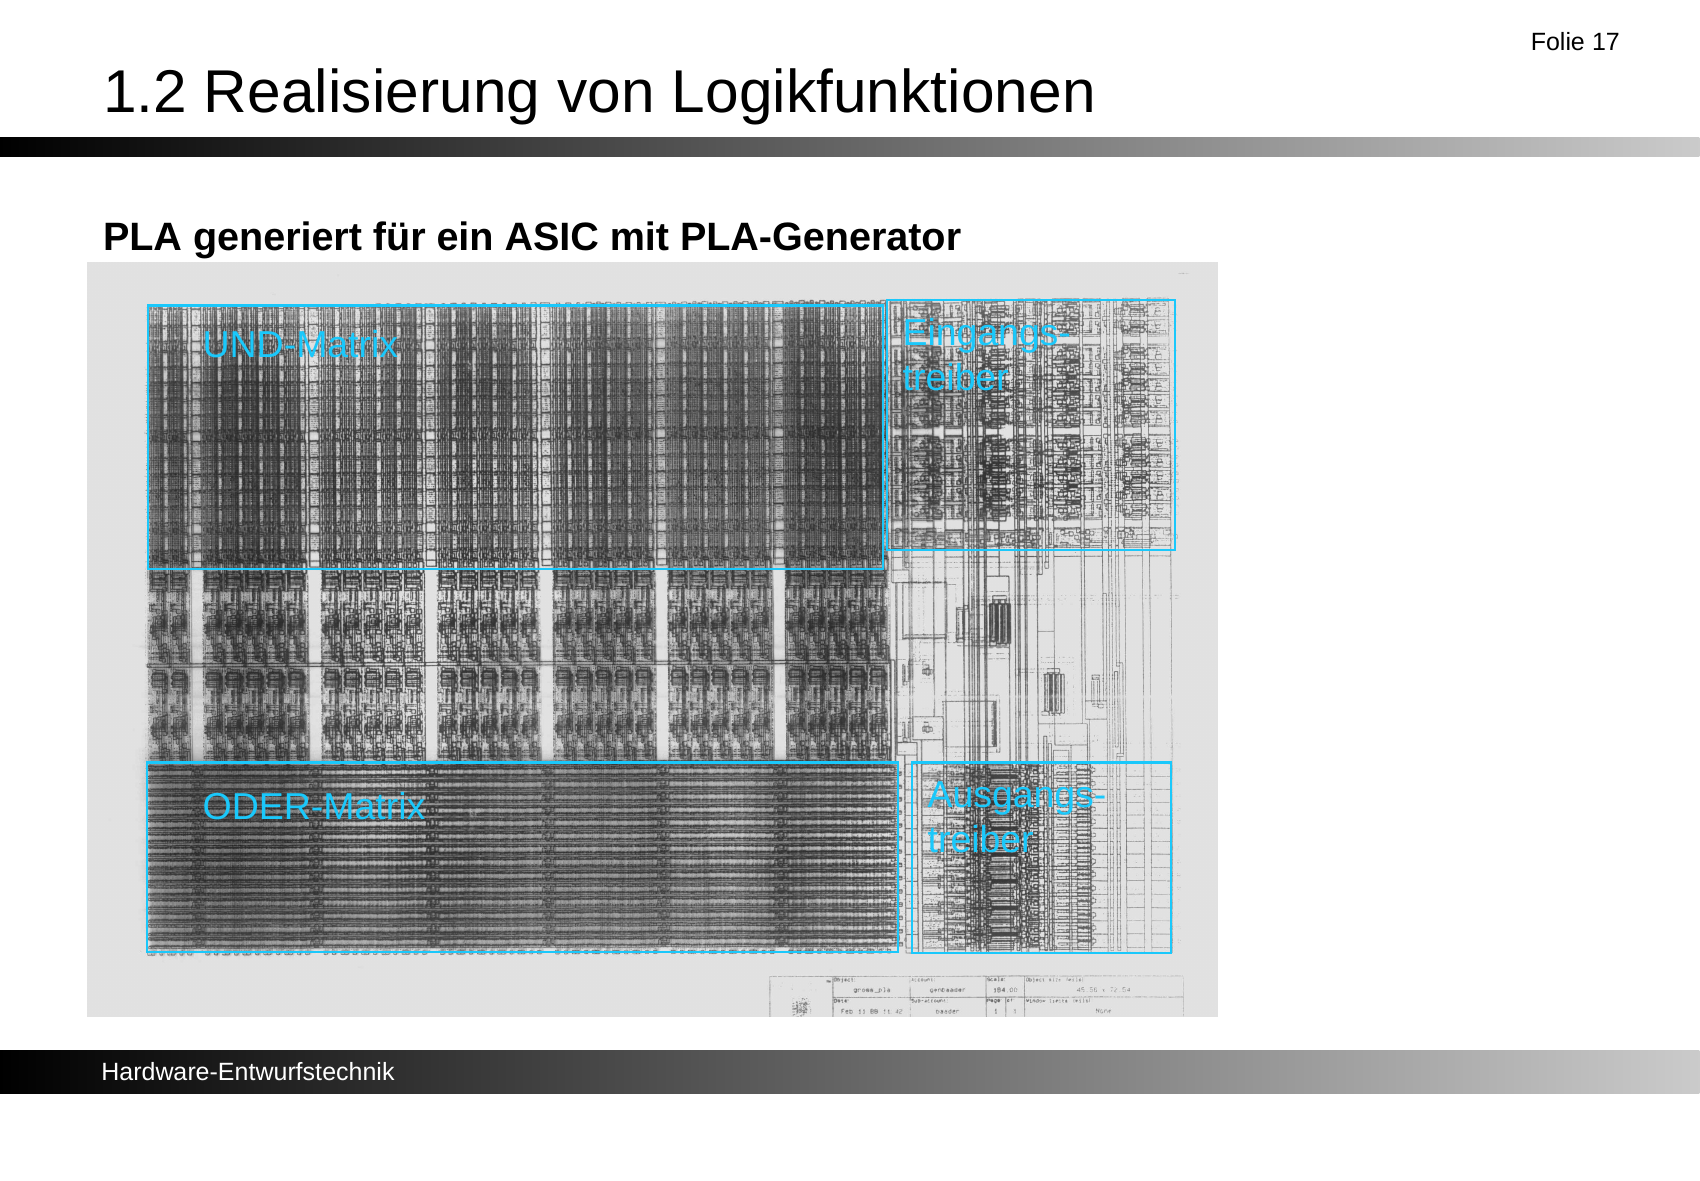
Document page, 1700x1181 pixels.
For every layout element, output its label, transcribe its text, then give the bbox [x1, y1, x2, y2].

list PLA generiert für ein ASIC mit PLA-Generator [87, 202, 1613, 1022]
text_box Ausgangs- treiber [912, 762, 1122, 868]
text_box ODER-Matrix [187, 774, 441, 836]
text_box Eingangs- treiber [887, 299, 1086, 406]
picture [87, 262, 1218, 1017]
title 1.2 Realisierung von Logikfunktionen [87, 36, 1421, 142]
text_box UND-Matrix [187, 312, 414, 373]
